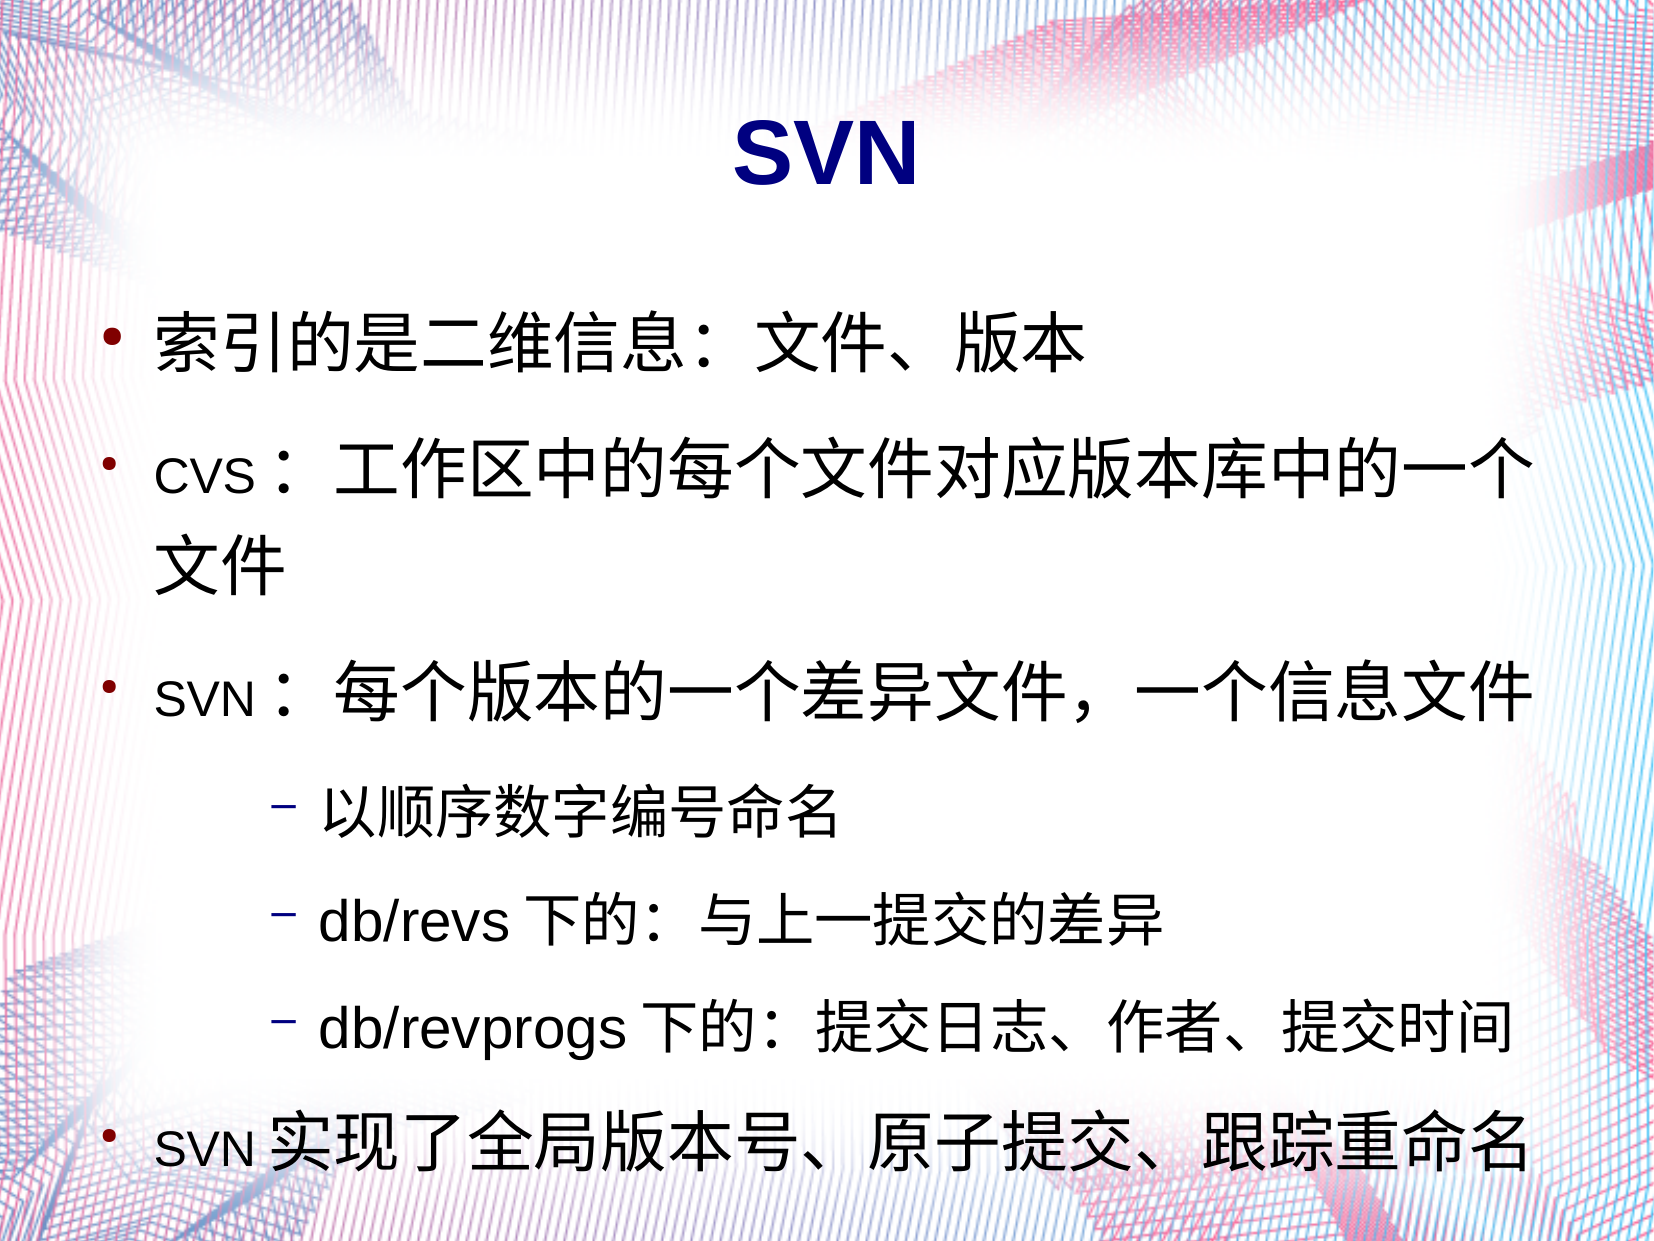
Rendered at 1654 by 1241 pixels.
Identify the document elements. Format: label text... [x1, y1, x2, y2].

title SVN [82, 49, 1571, 257]
picture [0, 0, 1654, 1241]
list 索引的是二维信息：文件、版本 CVS：工作区中的每个文件对应版本库中的一个文件 SVN：每个版本的一个差异文件，一个信息文件 以顺序数字编号命名 db/revs下的：与上一提交的差异 db/revprogs下的：提交日志、作者、提交时间 SVN实现了全局版本号、原子提交、跟踪重命名 [82, 290, 1571, 1136]
